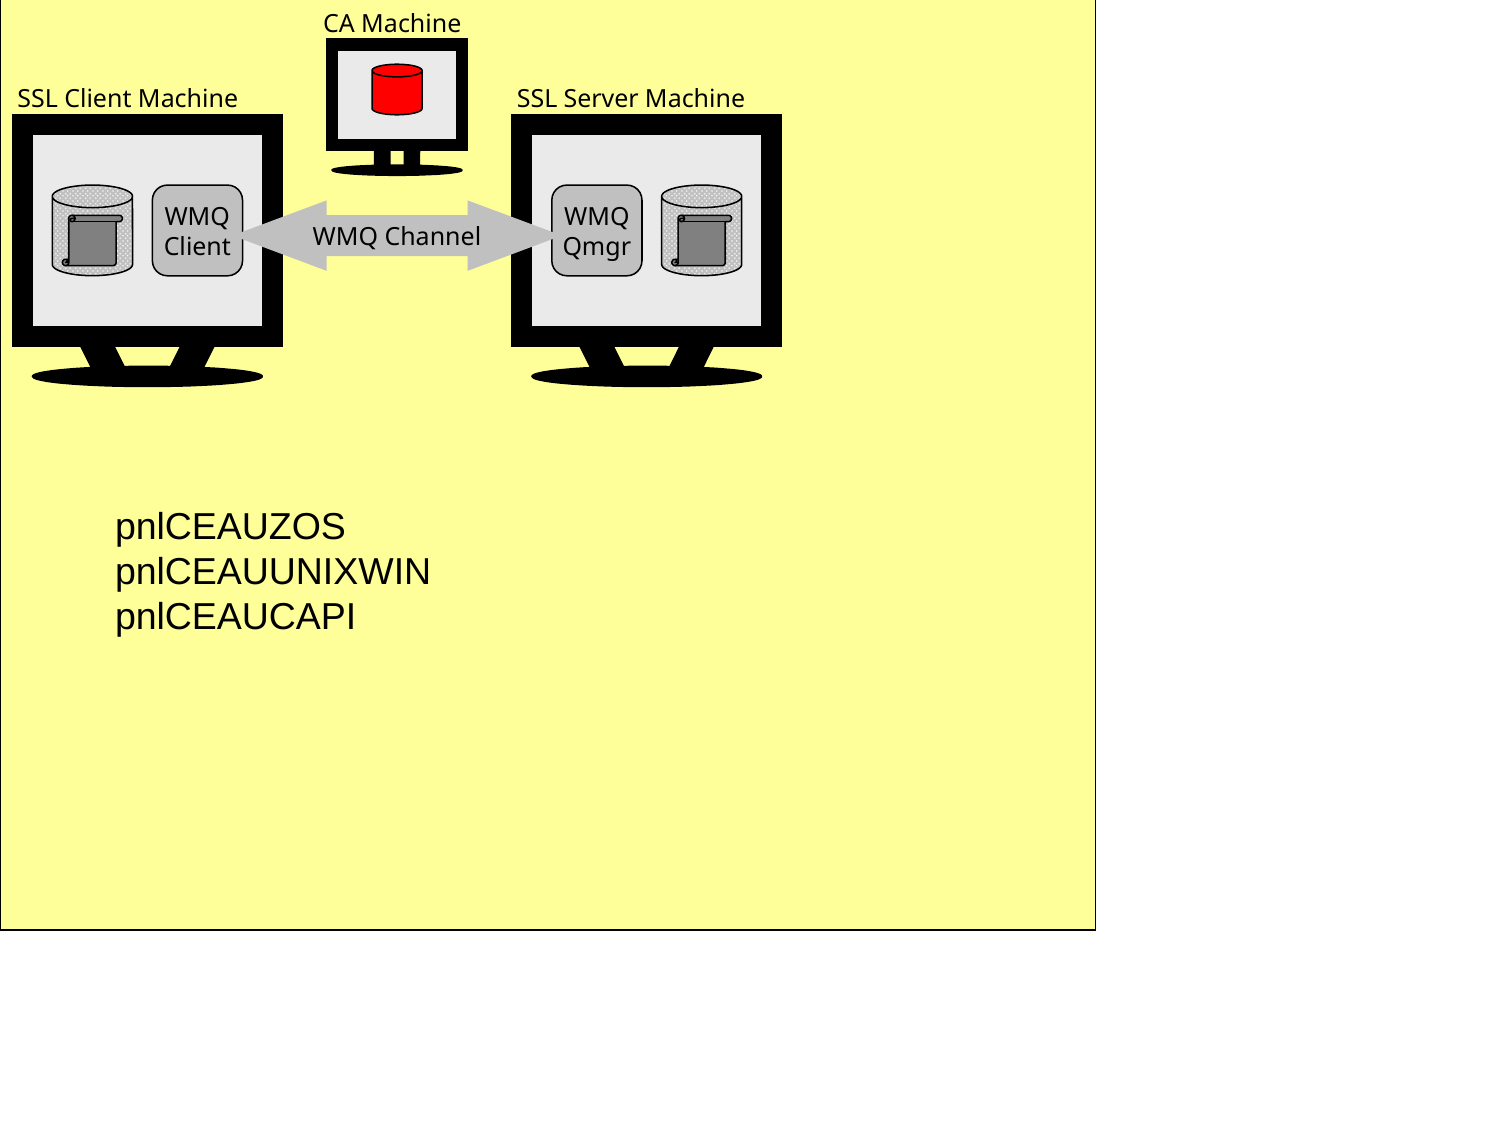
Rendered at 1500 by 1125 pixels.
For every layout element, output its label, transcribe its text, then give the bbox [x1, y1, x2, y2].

text_box CA Machine [308, 0, 515, 46]
text_box WMQ Client [152, 185, 243, 276]
text_box WMQ Channel [262, 215, 533, 256]
text_box SSL Server Machine [501, 74, 832, 120]
text_box WMQ Qmgr [551, 185, 642, 276]
text_box SSL Client Machine [2, 74, 332, 120]
text_box [0, 0, 1095, 930]
text_box pnlCEAUZOS pnlCEAUUNIXWIN pnlCEAUCAPI [100, 494, 448, 735]
